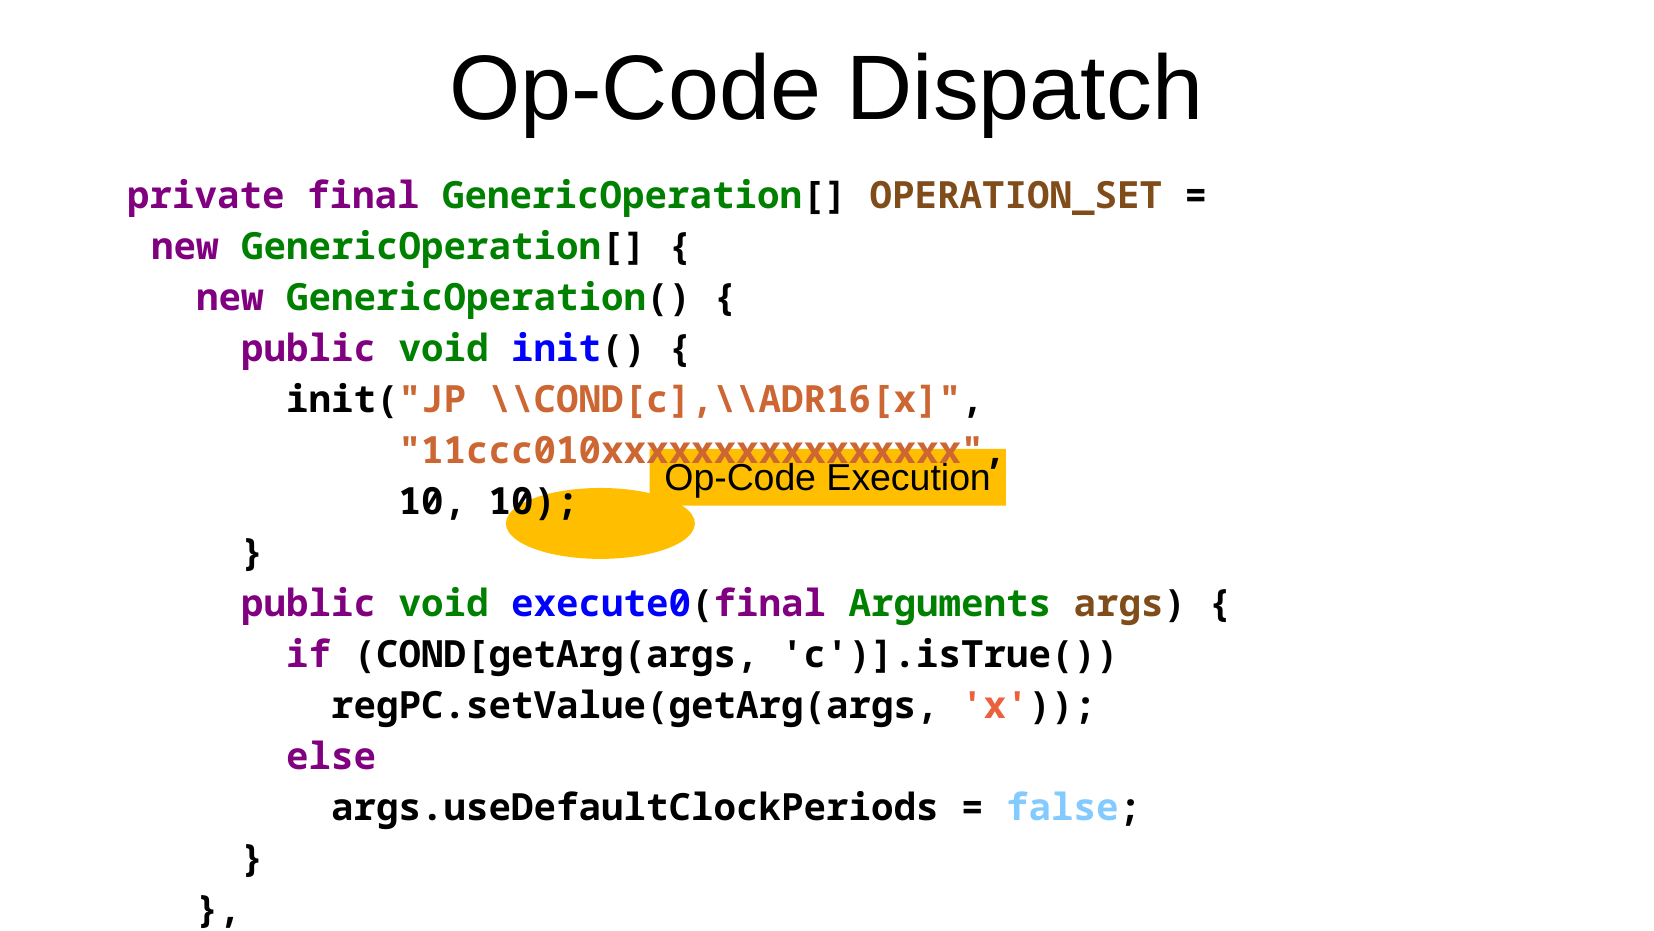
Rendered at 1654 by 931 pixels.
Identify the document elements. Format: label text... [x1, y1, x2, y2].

title Op-Code Dispatch [82, 10, 1571, 166]
table_header private final GenericOperation[] OPERATION_SET = new GenericOperation[] { new GenericOperation() { public void init() { init("JP \\COND[c],\\ADR16[x]", "11ccc010xxxxxxxxxxxxxxxx", 10, 10); } public void execute0(final Arguments args) { if (COND[getArg(args, 'c')].isTrue()) regPC.setValue(getArg(args, 'x')); else args.useDefaultClockPeriods = false; } }, … } [92, 161, 1579, 931]
